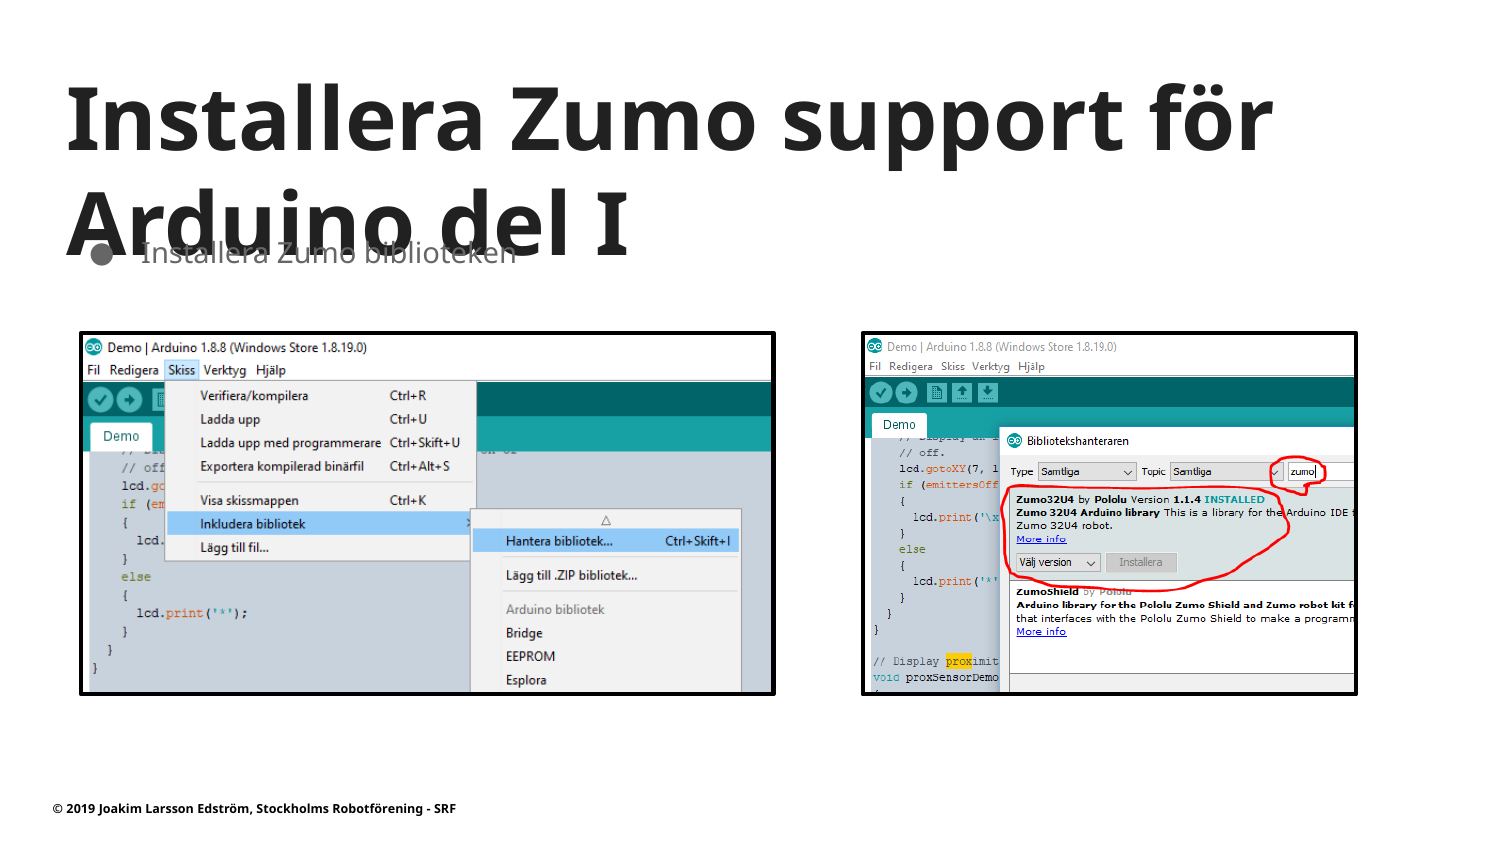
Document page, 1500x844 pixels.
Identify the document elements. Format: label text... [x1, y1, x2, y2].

picture [865, 335, 1354, 692]
title Installera Zumo support för Arduino del I [51, 48, 1449, 180]
picture [83, 335, 772, 692]
list Installera Zumo biblioteken [51, 201, 1449, 558]
text_box © 2019 Joakim Larsson Edström, Stockholms Robotförening - SRF [37, 786, 604, 819]
